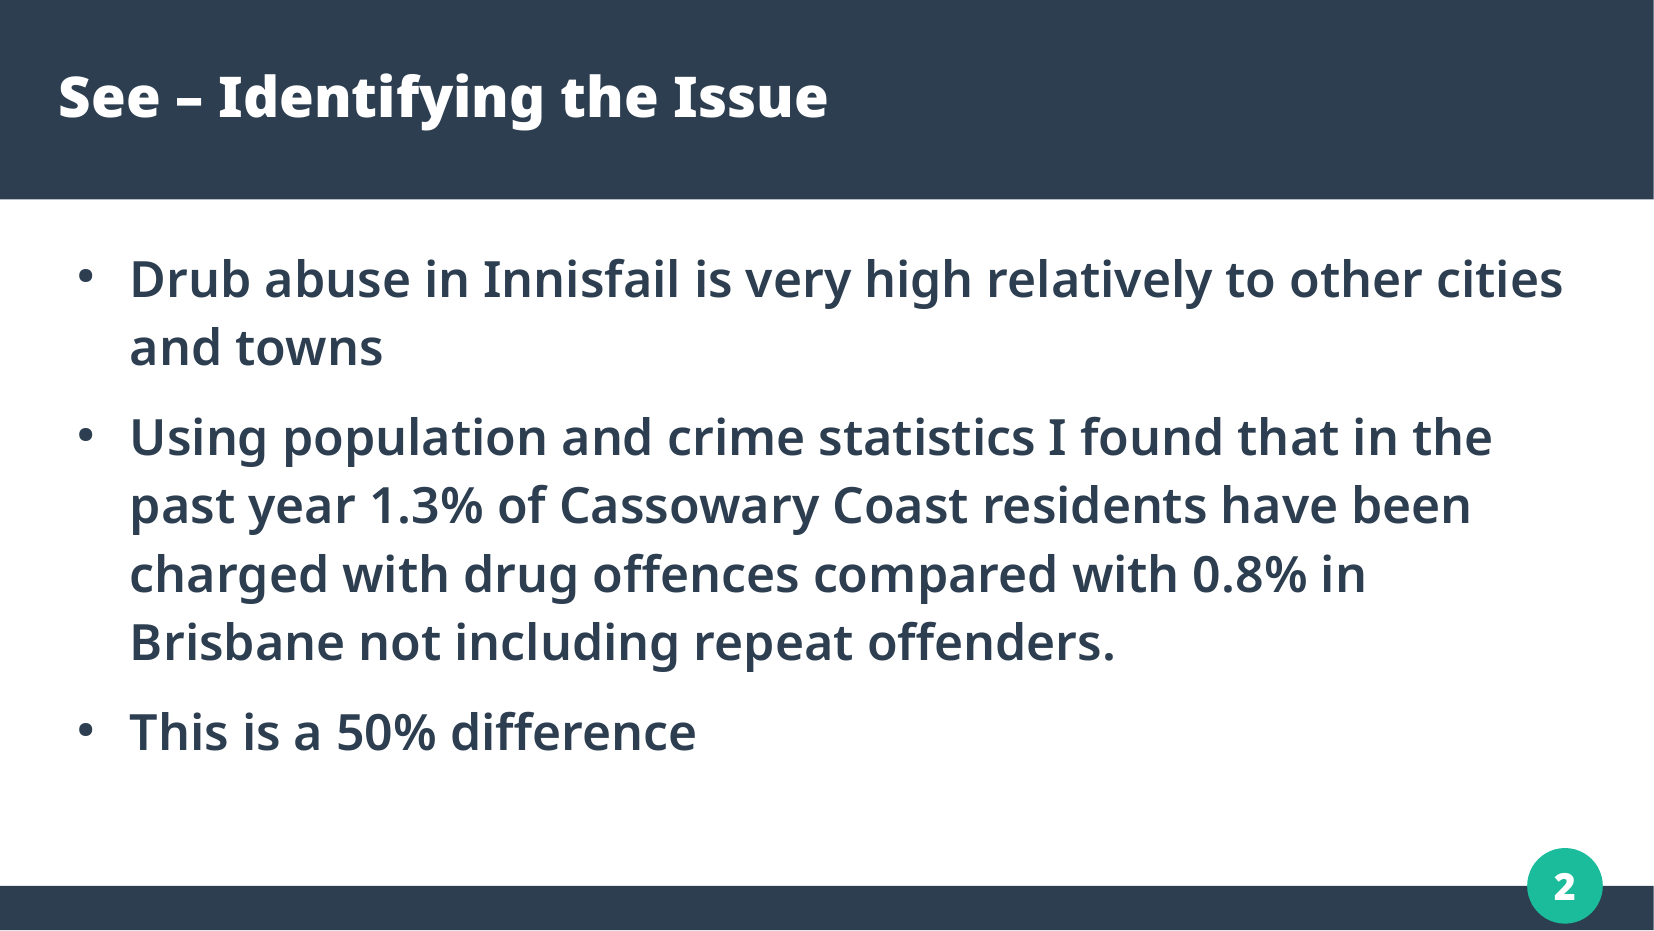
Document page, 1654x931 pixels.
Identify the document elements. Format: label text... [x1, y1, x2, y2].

list Drub abuse in Innisfail is very high relatively to other cities and towns Using population and crime statistics I found that in the past year 1.3% of Cassowary Coast residents have been charged with drug offences compared with 0.8% in Brisbane not including repeat offenders. This is a 50% difference [59, 243, 1595, 864]
title See – Identifying the Issue [59, 37, 1595, 156]
